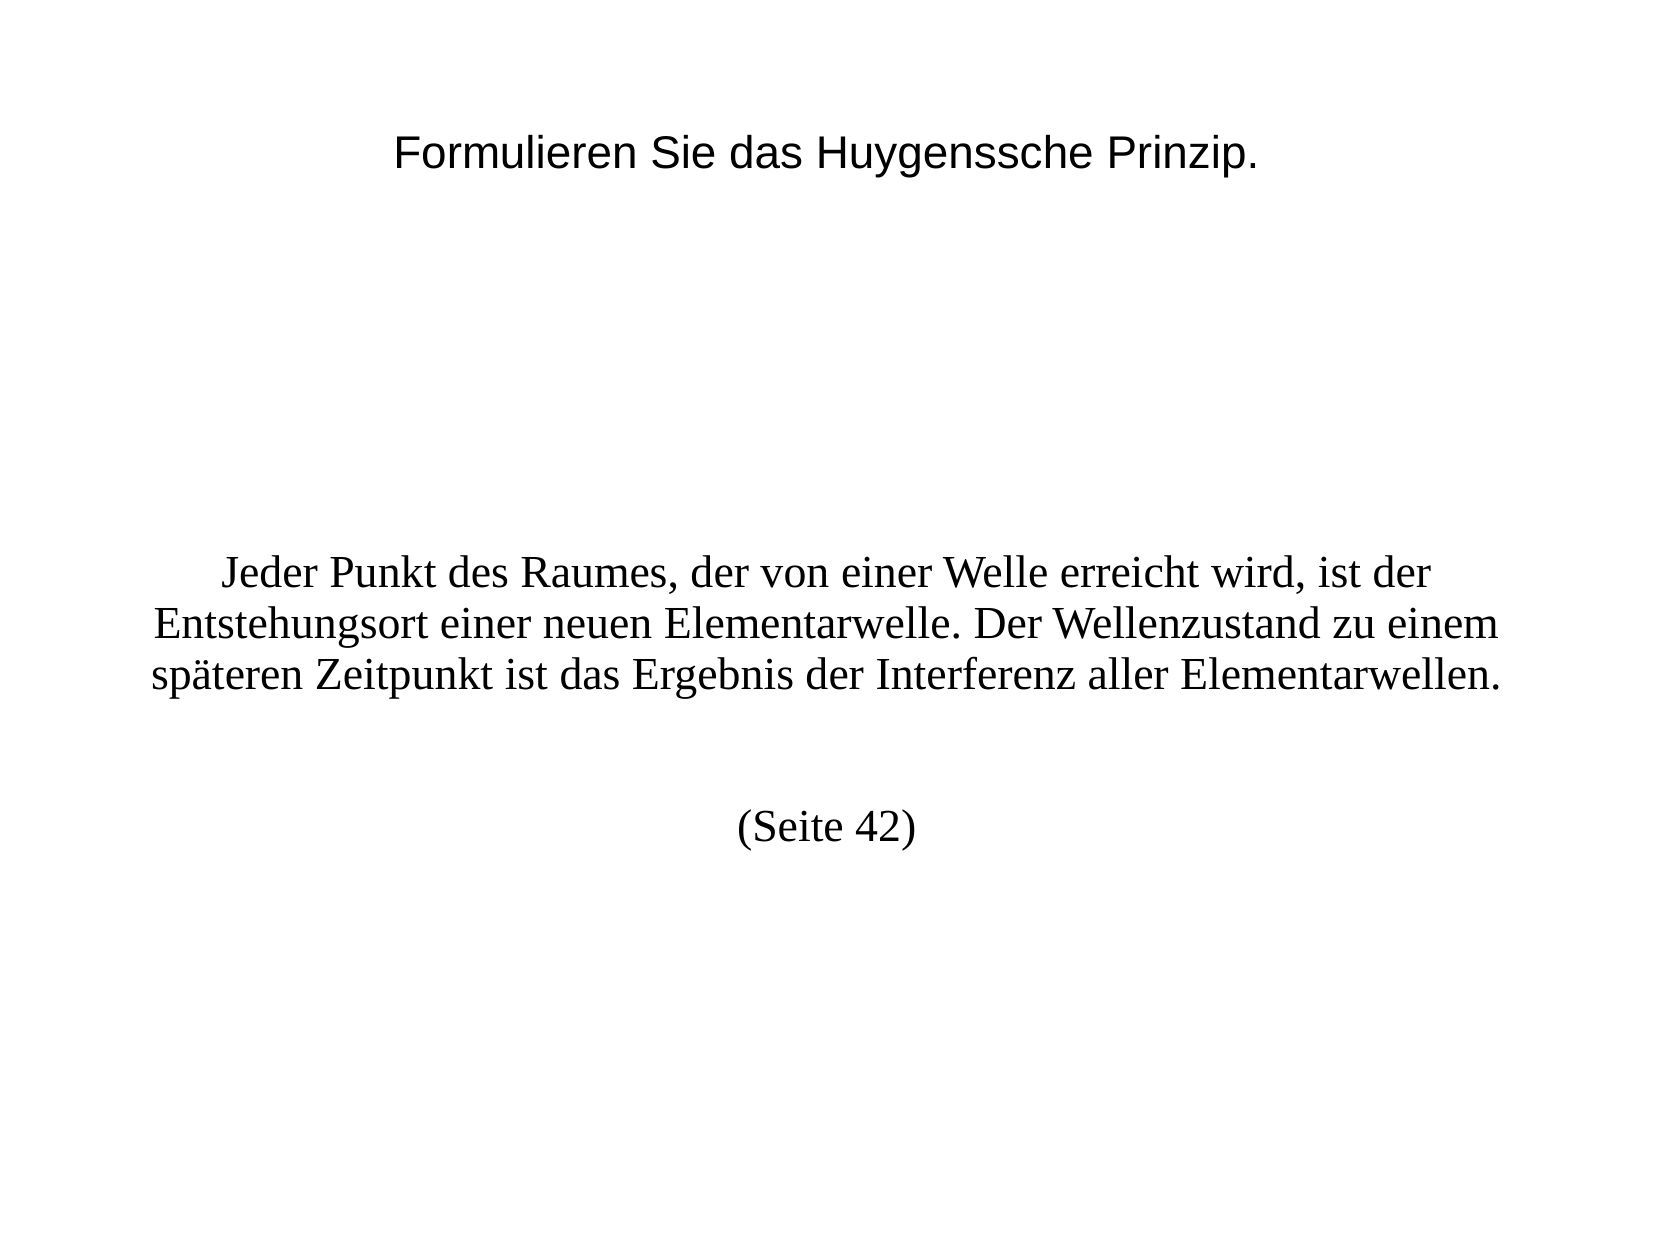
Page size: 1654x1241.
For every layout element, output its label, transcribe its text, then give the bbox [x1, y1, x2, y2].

title Formulieren Sie das Huygenssche Prinzip. [82, 49, 1571, 257]
subtitle Jeder Punkt des Raumes, der von einer Welle erreicht wird, ist der Entstehungsort einer neuen Elementarwelle. Der Wellenzustand zu einem späteren Zeitpunkt ist das Ergebnis der Interferenz aller Elementarwellen. (Seite 42) [82, 290, 1571, 1109]
